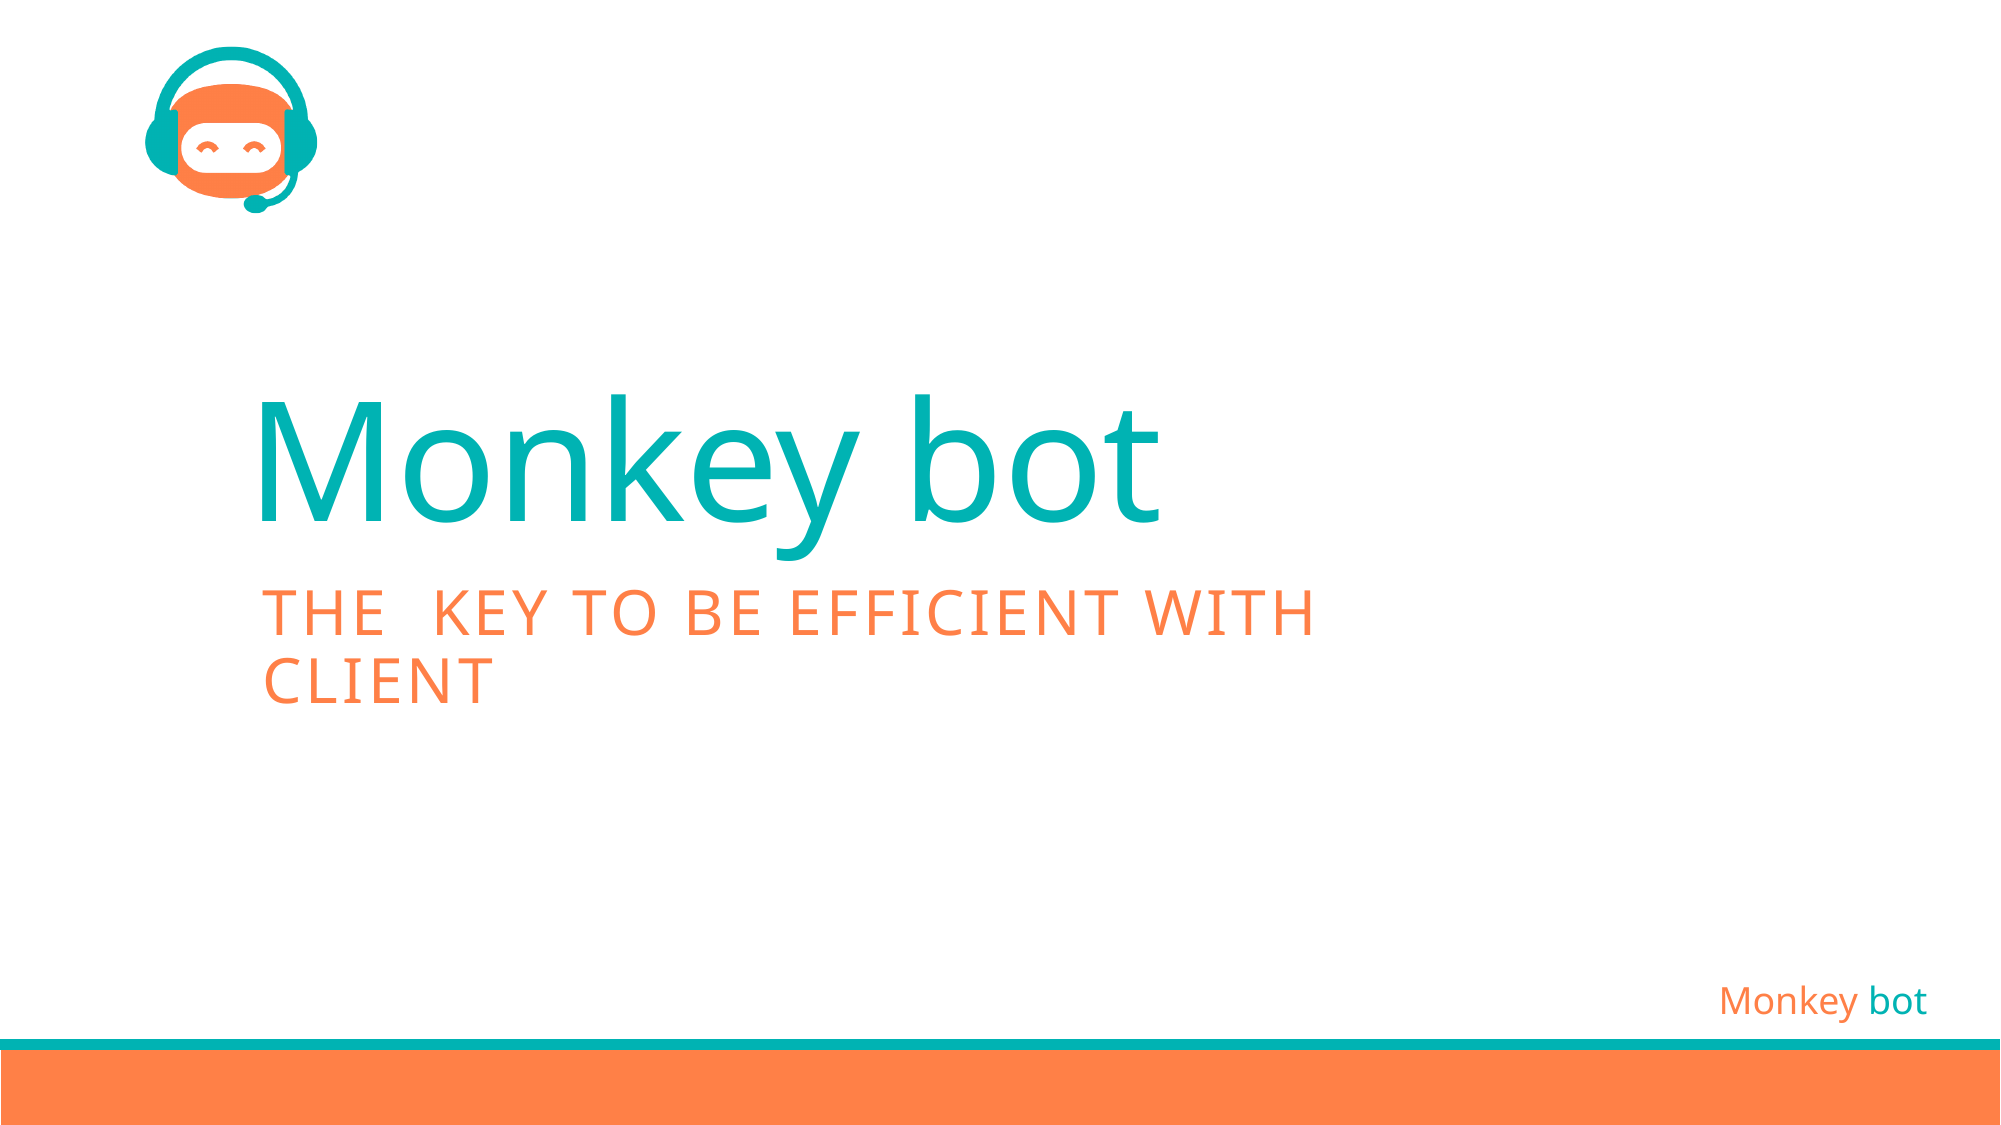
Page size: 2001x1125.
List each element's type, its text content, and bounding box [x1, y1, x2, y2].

subtitle The key to be efficient with client [247, 574, 1522, 741]
picture [127, 25, 335, 234]
title Monkey bot [231, 292, 1506, 563]
text_box Monkey bot [1703, 969, 1981, 1030]
